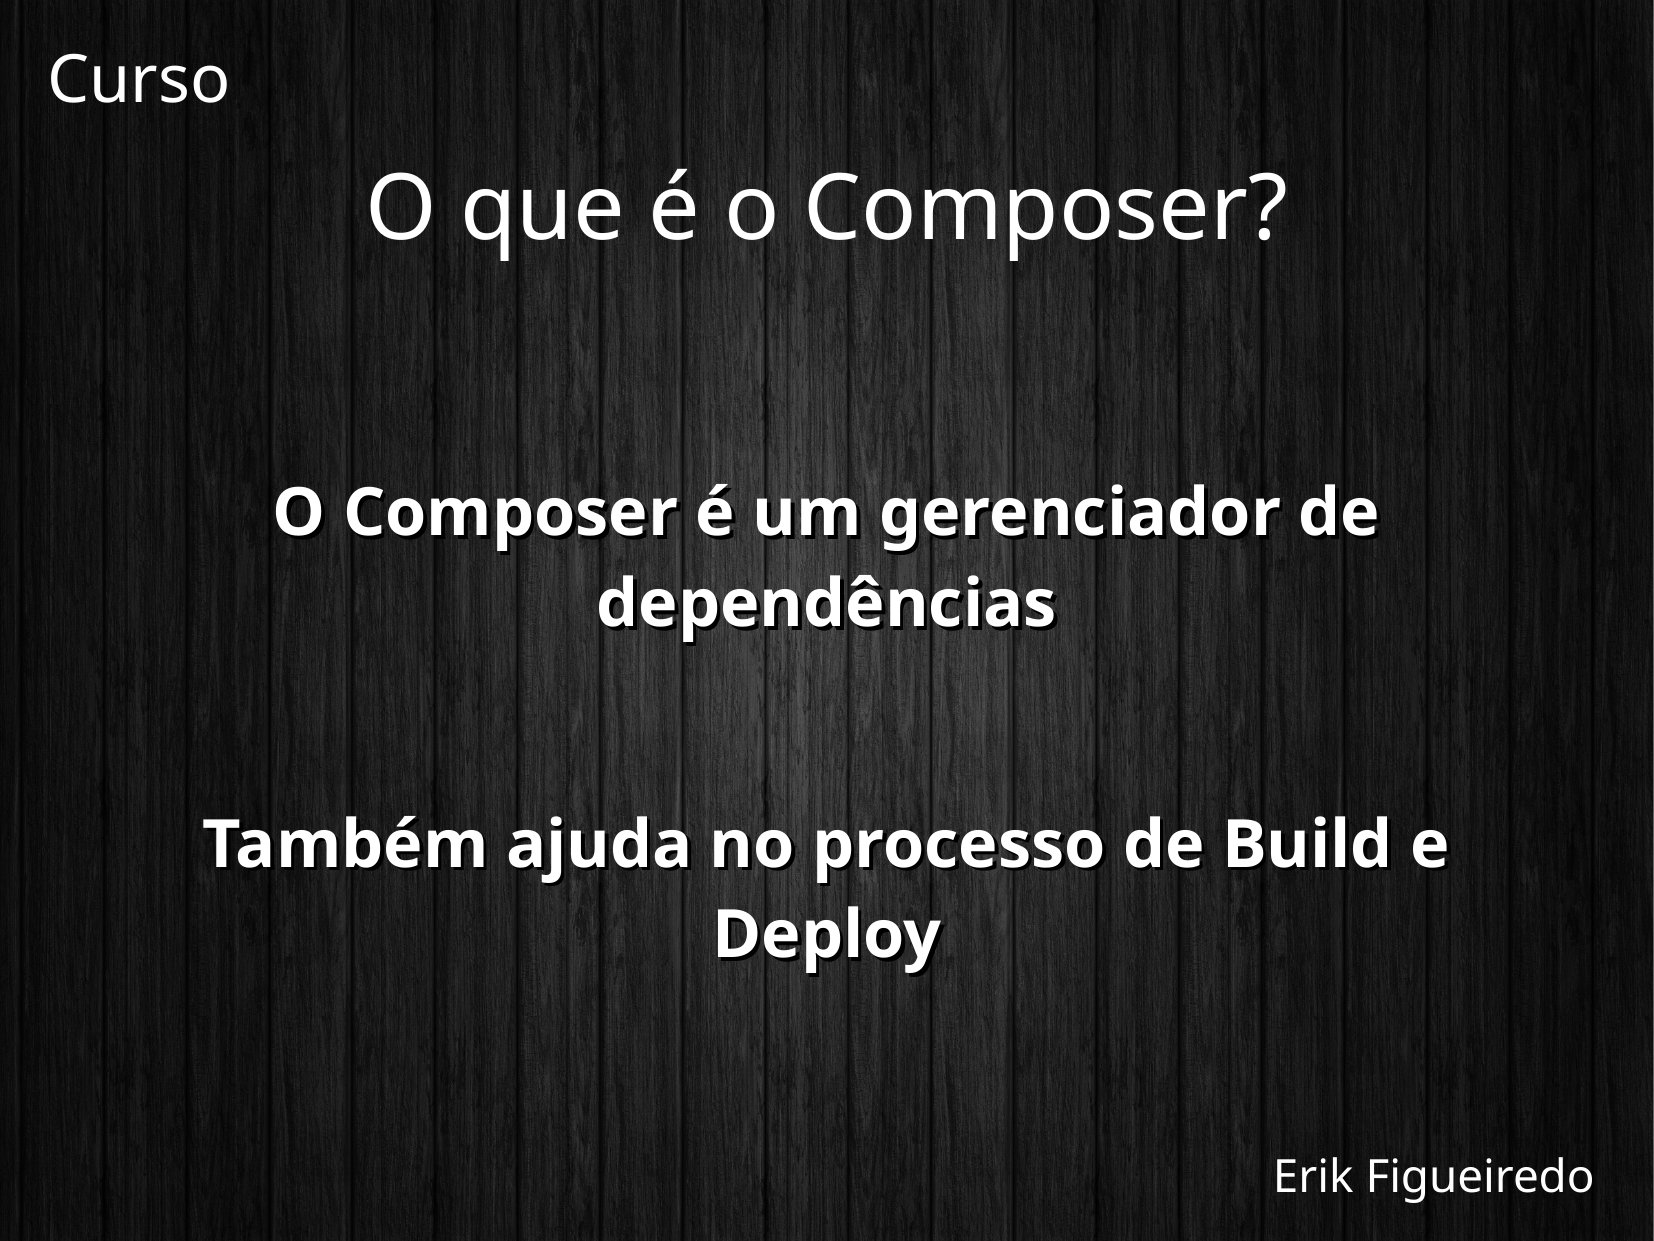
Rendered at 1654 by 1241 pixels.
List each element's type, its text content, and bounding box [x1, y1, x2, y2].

list O Composer é um gerenciador de dependências Também ajuda no processo de Build e Deploy [82, 311, 1571, 1131]
picture [0, 0, 1654, 1241]
text_box Curso [47, 35, 1087, 119]
text_box Erik Figueiredo [768, 1133, 1595, 1217]
title O que é o Composer? [82, 129, 1571, 278]
